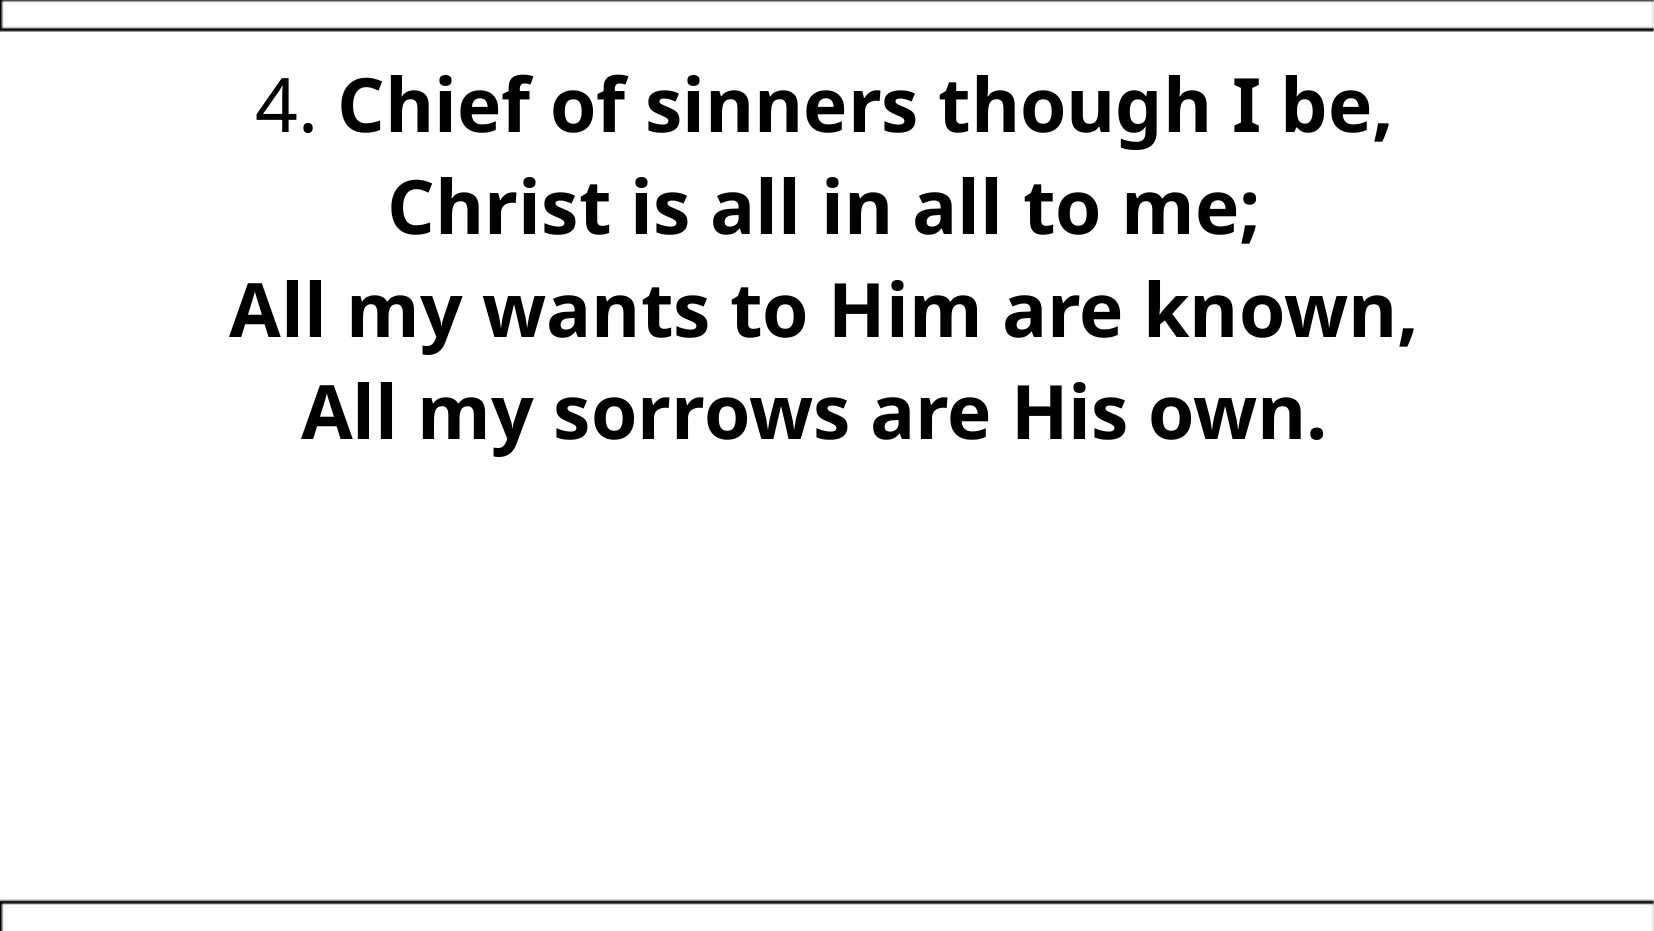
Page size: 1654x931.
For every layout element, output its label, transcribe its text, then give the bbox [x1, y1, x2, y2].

picture [0, 0, 1654, 931]
text_box 4. Chief of sinners though I be, Christ is all in all to me; All my wants to Him are known, All my sorrows are His own. [105, 45, 1546, 460]
